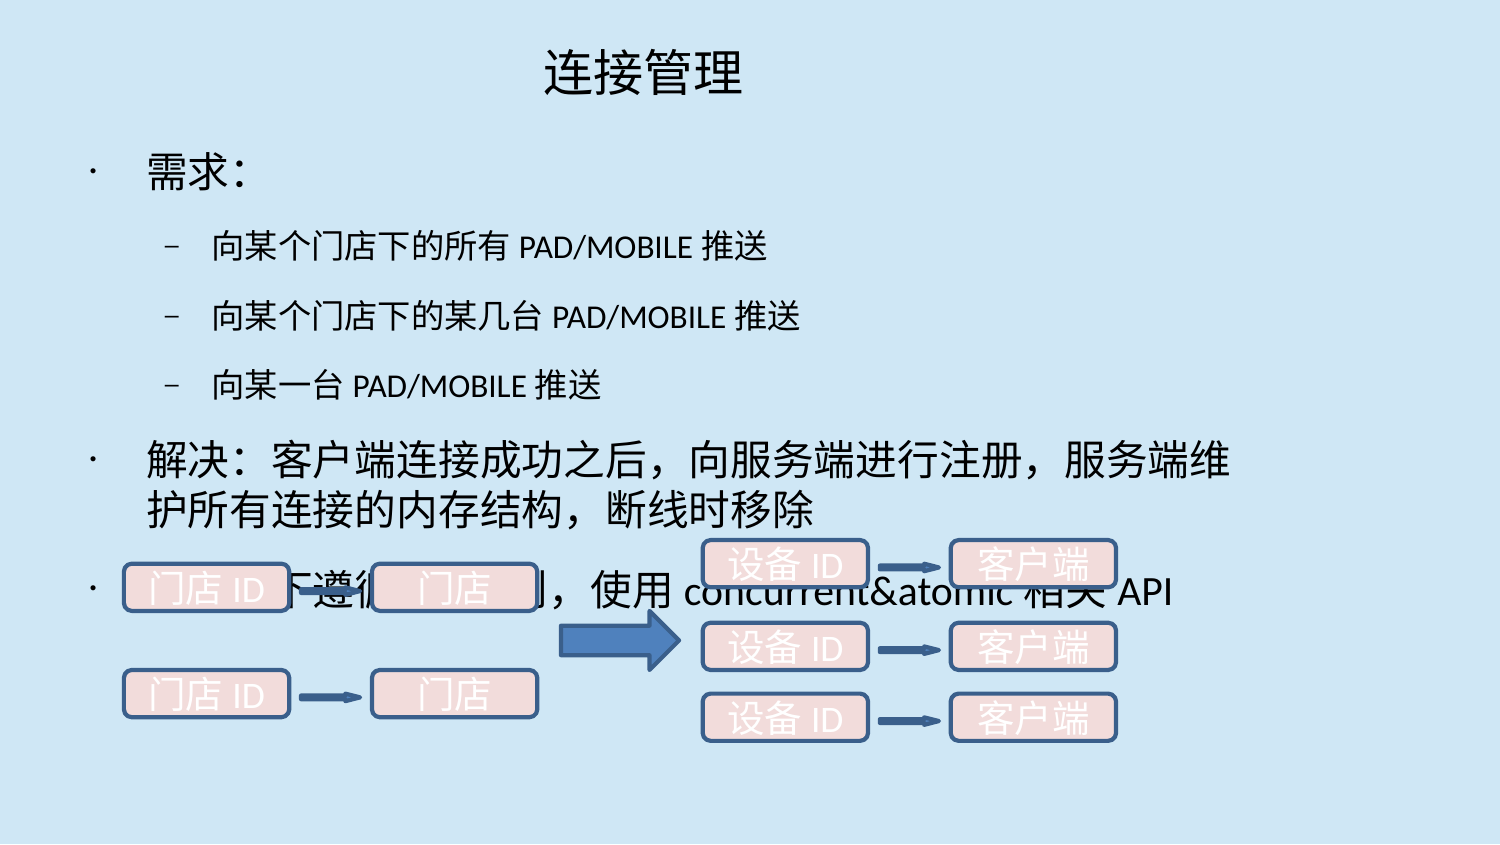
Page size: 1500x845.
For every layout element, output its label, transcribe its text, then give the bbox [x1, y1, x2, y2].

text_box [879, 717, 939, 725]
text_box 门店ID [123, 669, 290, 718]
text_box 设备ID [702, 540, 869, 588]
text_box [879, 646, 939, 654]
text_box [560, 610, 680, 670]
text_box 客户端 [950, 693, 1117, 741]
text_box 客户端 [950, 622, 1117, 670]
text_box 门店ID [123, 563, 290, 611]
title 连接管理 [135, 33, 1152, 103]
text_box 设备ID [702, 693, 869, 741]
text_box 门店 [371, 669, 538, 718]
text_box [879, 563, 939, 572]
text_box [301, 693, 361, 702]
text_box [301, 587, 361, 595]
text_box 客户端 [950, 540, 1117, 588]
list 需求： 向某个门店下的所有PAD/MOBILE推送 向某个门店下的某几台PAD/MOBILE推送 向某一台PAD/MOBILE推送 解决：客户端连接成功之后，向服务端进行注册，服务端维护所有连接的内存结构，断线时移除 多线程下遵循HB原则，使用concurrent&atomic相关API [75, 138, 1258, 517]
text_box 门店 [371, 563, 538, 611]
text_box 设备ID [702, 622, 869, 670]
